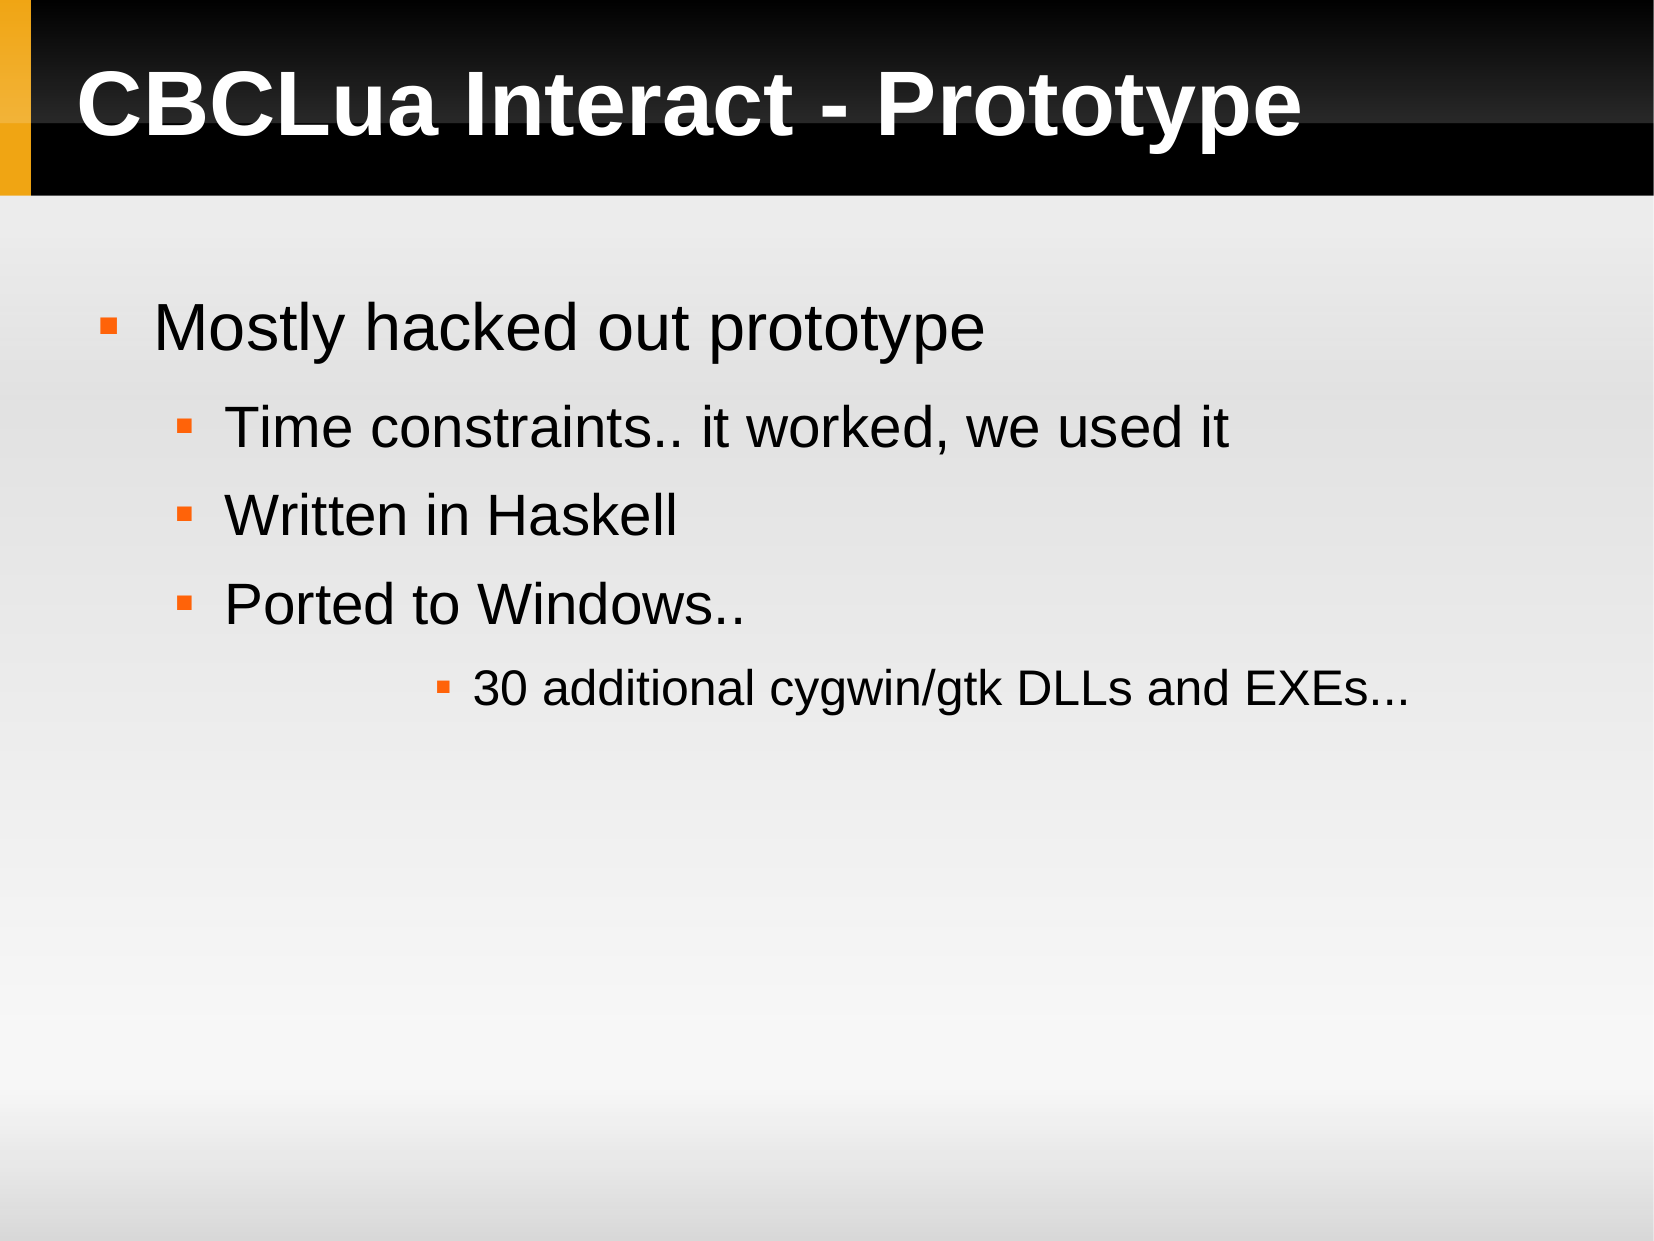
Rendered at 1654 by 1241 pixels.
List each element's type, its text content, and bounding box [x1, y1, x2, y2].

picture [0, 0, 1654, 1241]
title CBCLua Interact - Prototype [76, 7, 1565, 200]
list Mostly hacked out prototype Time constraints.. it worked, we used it Written in Haskell Ported to Windows.. 30 additional cygwin/gtk DLLs and EXEs... [82, 290, 1571, 1094]
